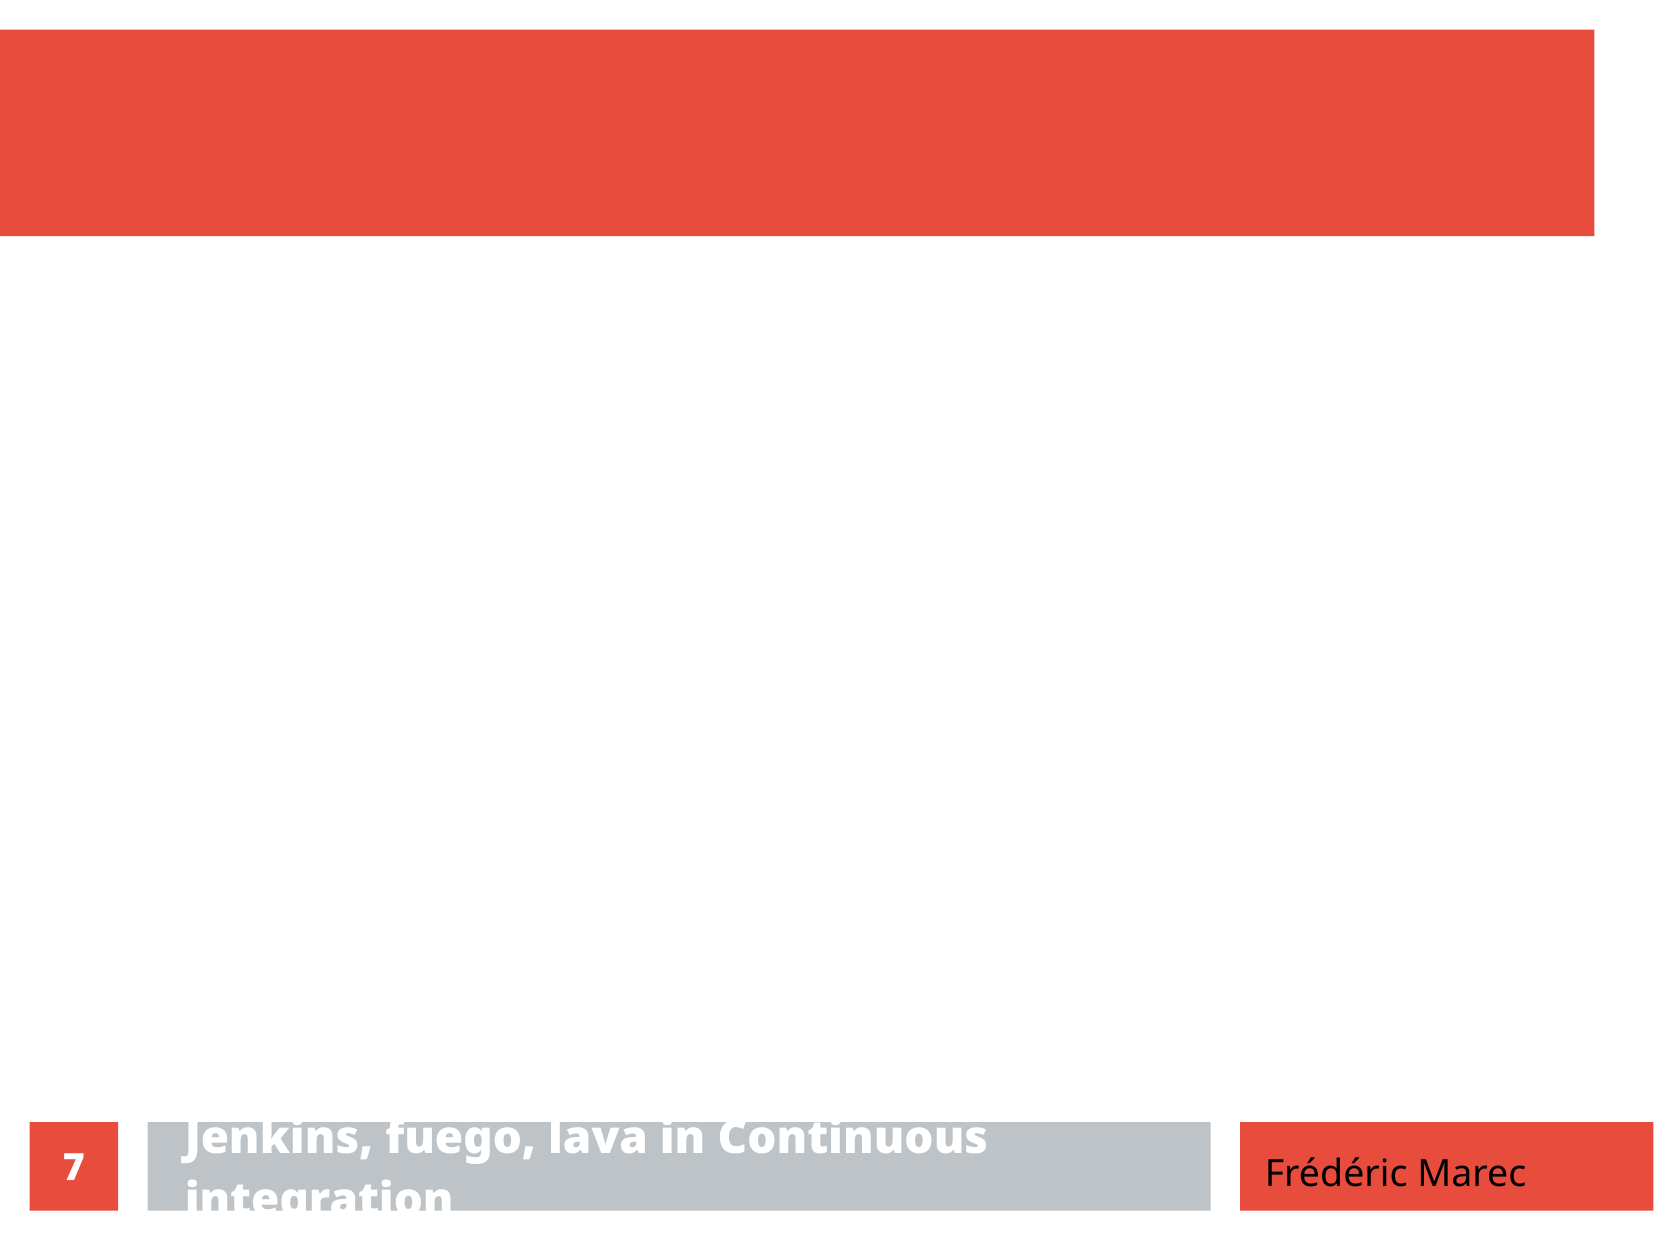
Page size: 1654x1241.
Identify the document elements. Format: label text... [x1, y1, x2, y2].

title Jenkins, fuego, lava in Continuous integration [184, 1104, 1250, 1201]
text_box Frédéric Marec [1249, 1138, 1654, 1201]
